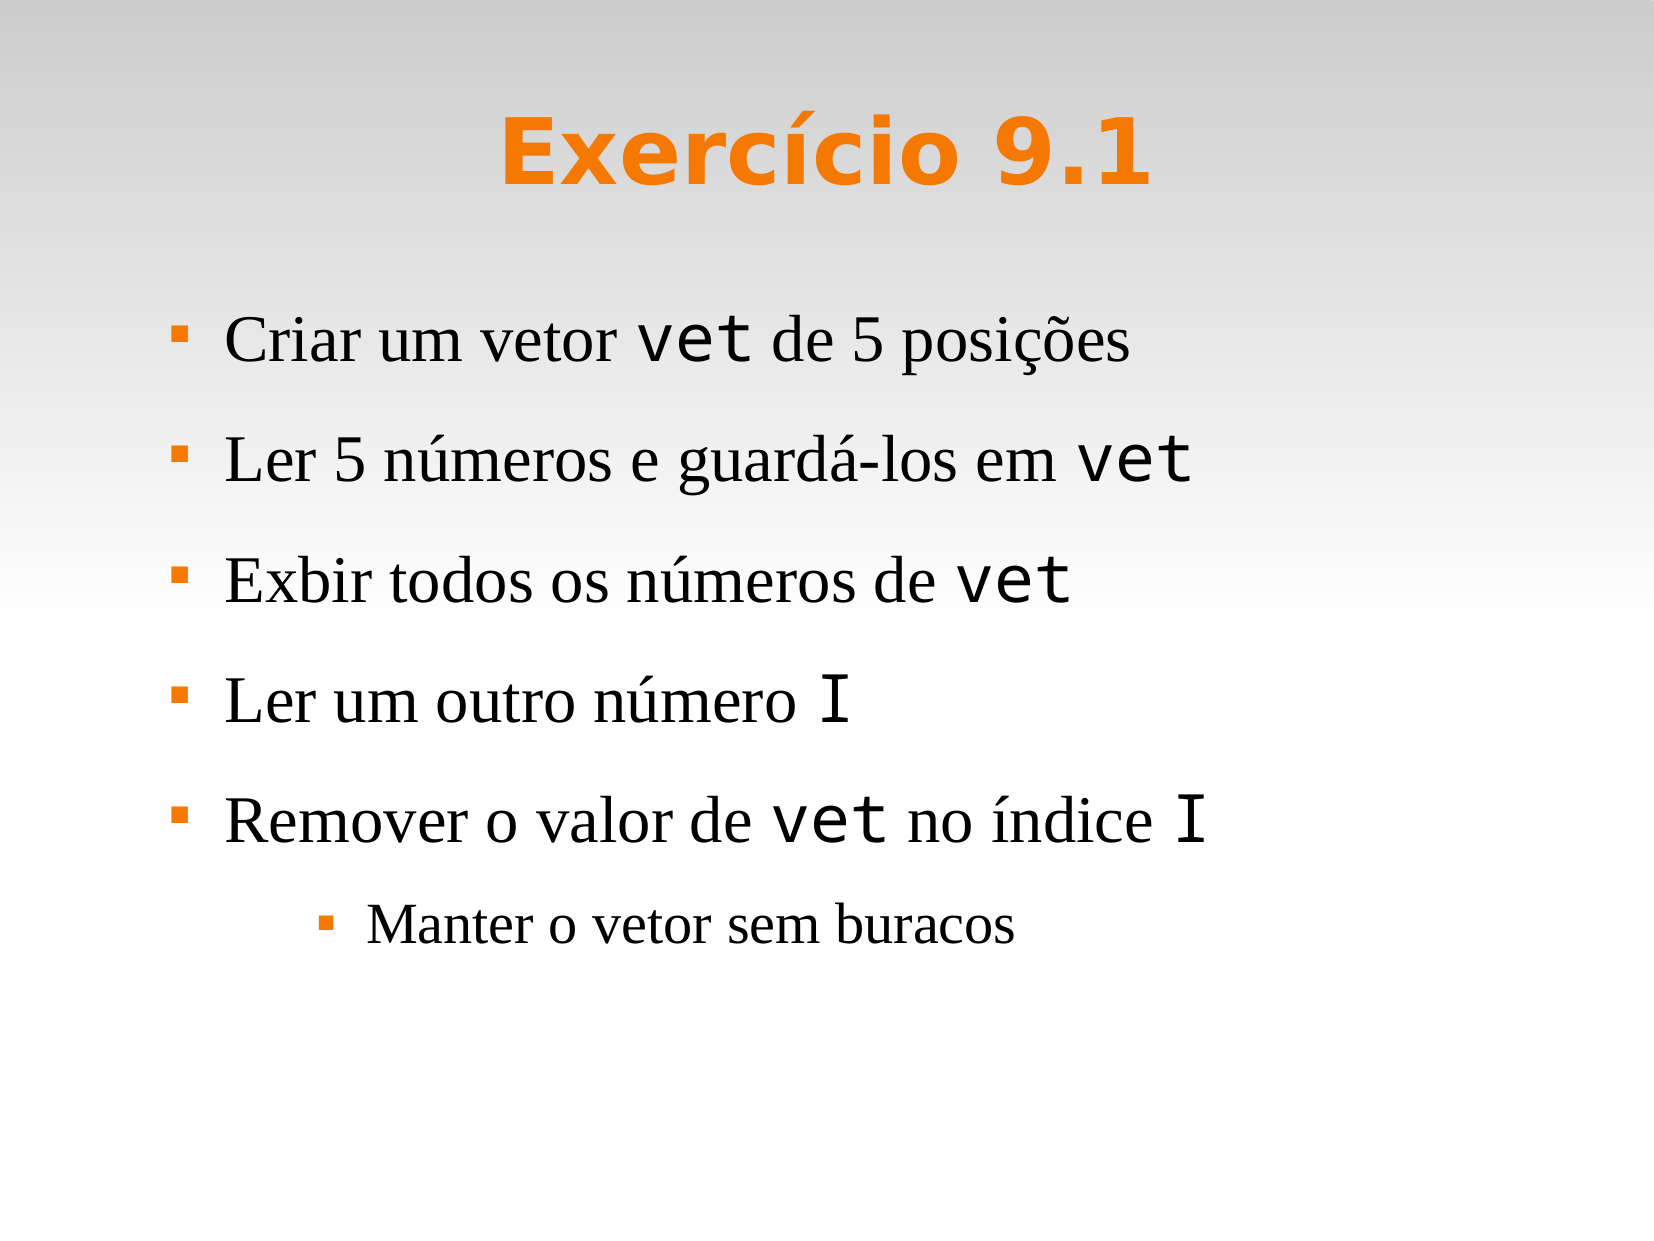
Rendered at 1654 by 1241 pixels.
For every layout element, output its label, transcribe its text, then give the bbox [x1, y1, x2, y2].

list Criar um vetor vet de 5 posições Ler 5 números e guardá-los em vet Exbir todos os números de vet Ler um outro número I Remover o valor de vet no índice I Manter o vetor sem buracos [82, 290, 1571, 1109]
title Exercício 9.1 [82, 49, 1571, 257]
